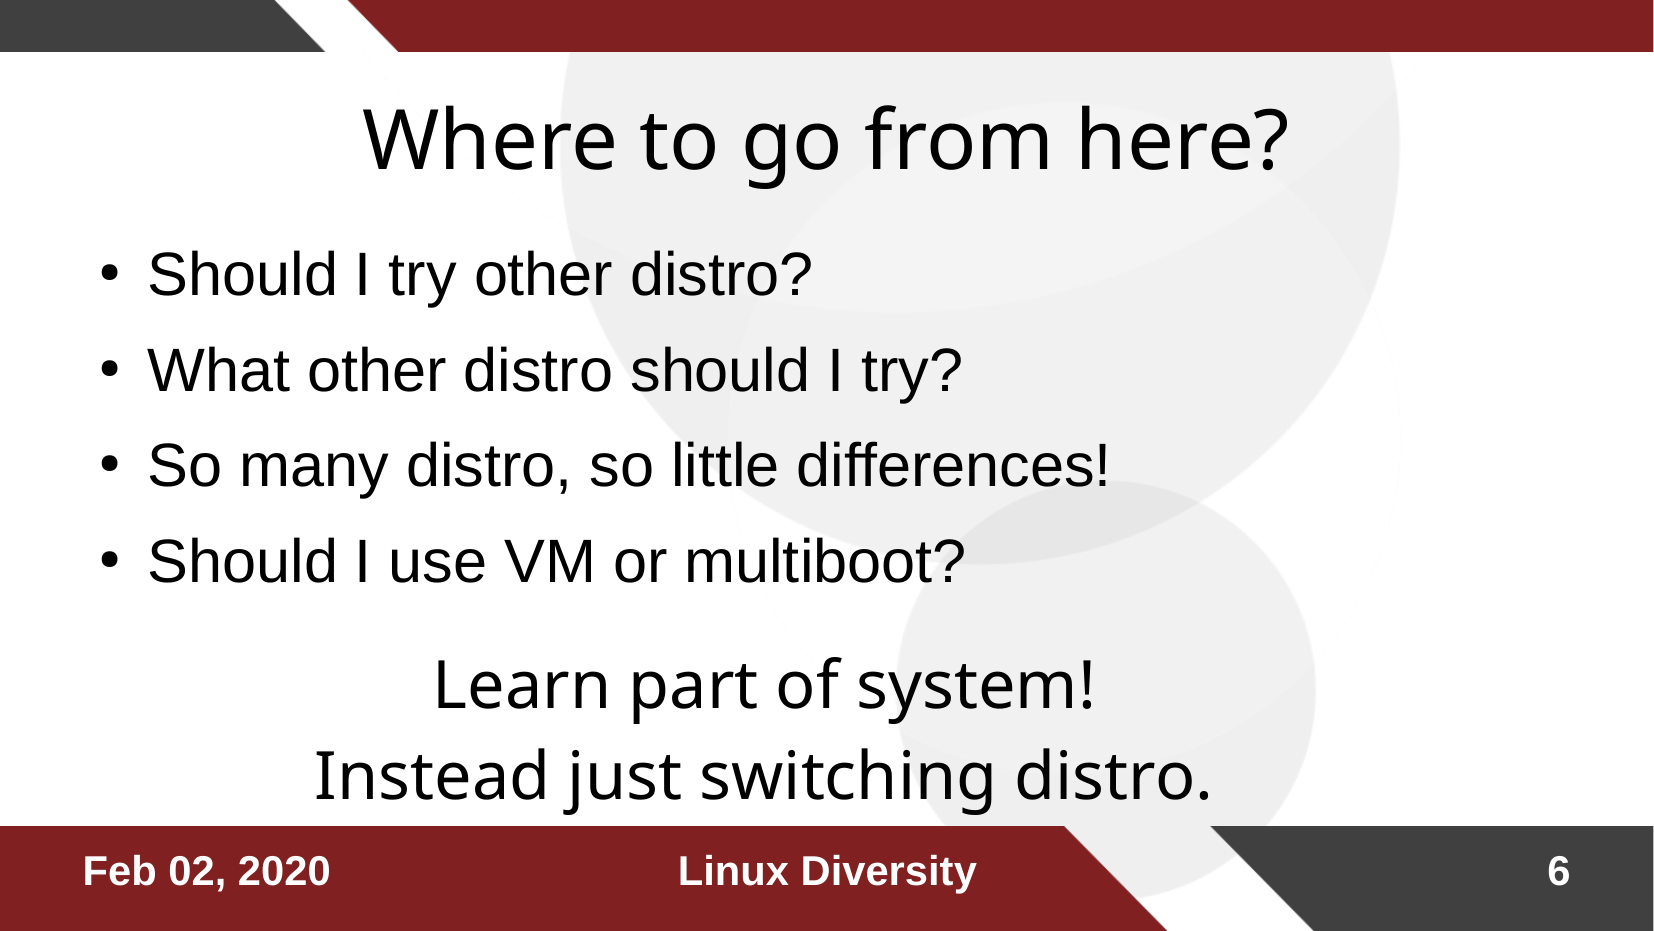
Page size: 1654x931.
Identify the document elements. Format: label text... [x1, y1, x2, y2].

picture [0, 0, 1654, 52]
list Should I try other distro? What other distro should I try? So many distro, so little differences! Should I use VM or multiboot? [82, 239, 1571, 601]
title Where to go from here? [82, 59, 1571, 216]
text_box Learn part of system! Instead just switching distro. [300, 630, 1291, 811]
picture [0, 826, 1654, 931]
